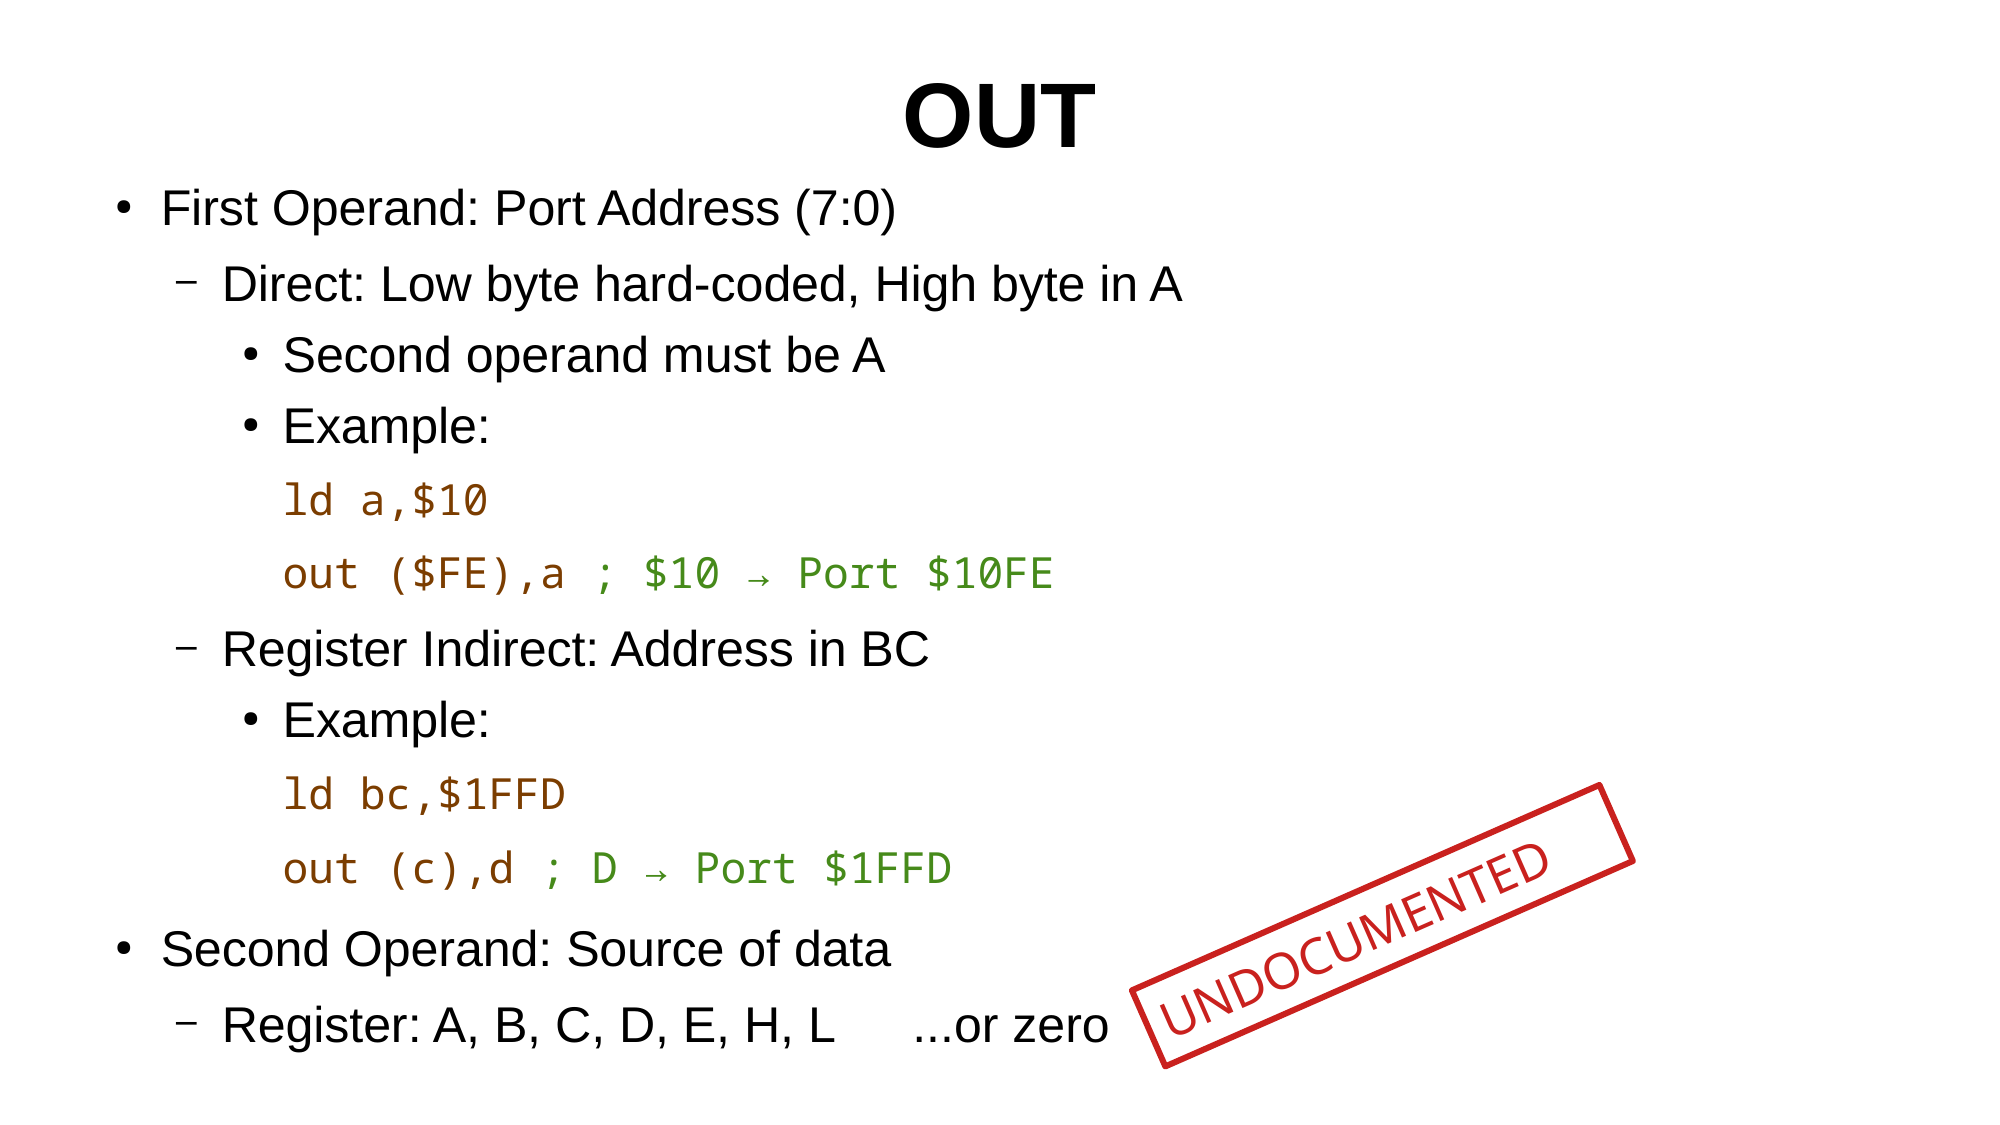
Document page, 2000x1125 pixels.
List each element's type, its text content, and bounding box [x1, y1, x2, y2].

text_box UNDOCUMENTED [1131, 784, 1632, 1065]
list First Operand: Port Address (7:0) Direct: Low byte hard-coded, High byte in A Second operand must be A Example: ld a,$10 out ($FE),a ; $10 → Port $10FE Register Indirect: Address in BC Example: ld bc,$1FFD out (c),d ; D → Port $1FFD Second Operand: Source of data Register: A, B, C, D, E, H, L [99, 179, 1336, 1060]
text_box ...or zero [897, 990, 1126, 1061]
list First Operand: Port Address (7:0) Direct: Low byte hard-coded, High byte in A Second operand must be A Example: ld a,$10 out ($FE),a ; $10 → Port $10FE Register Indirect: Address in BC Example: ld bc,$1FFD out (c),d ; D → Port $1FFD Second Operand: Source of data Register: A, B, C, D, E, H, L [1190, 996, 1336, 1060]
title OUT [137, 6, 1862, 225]
